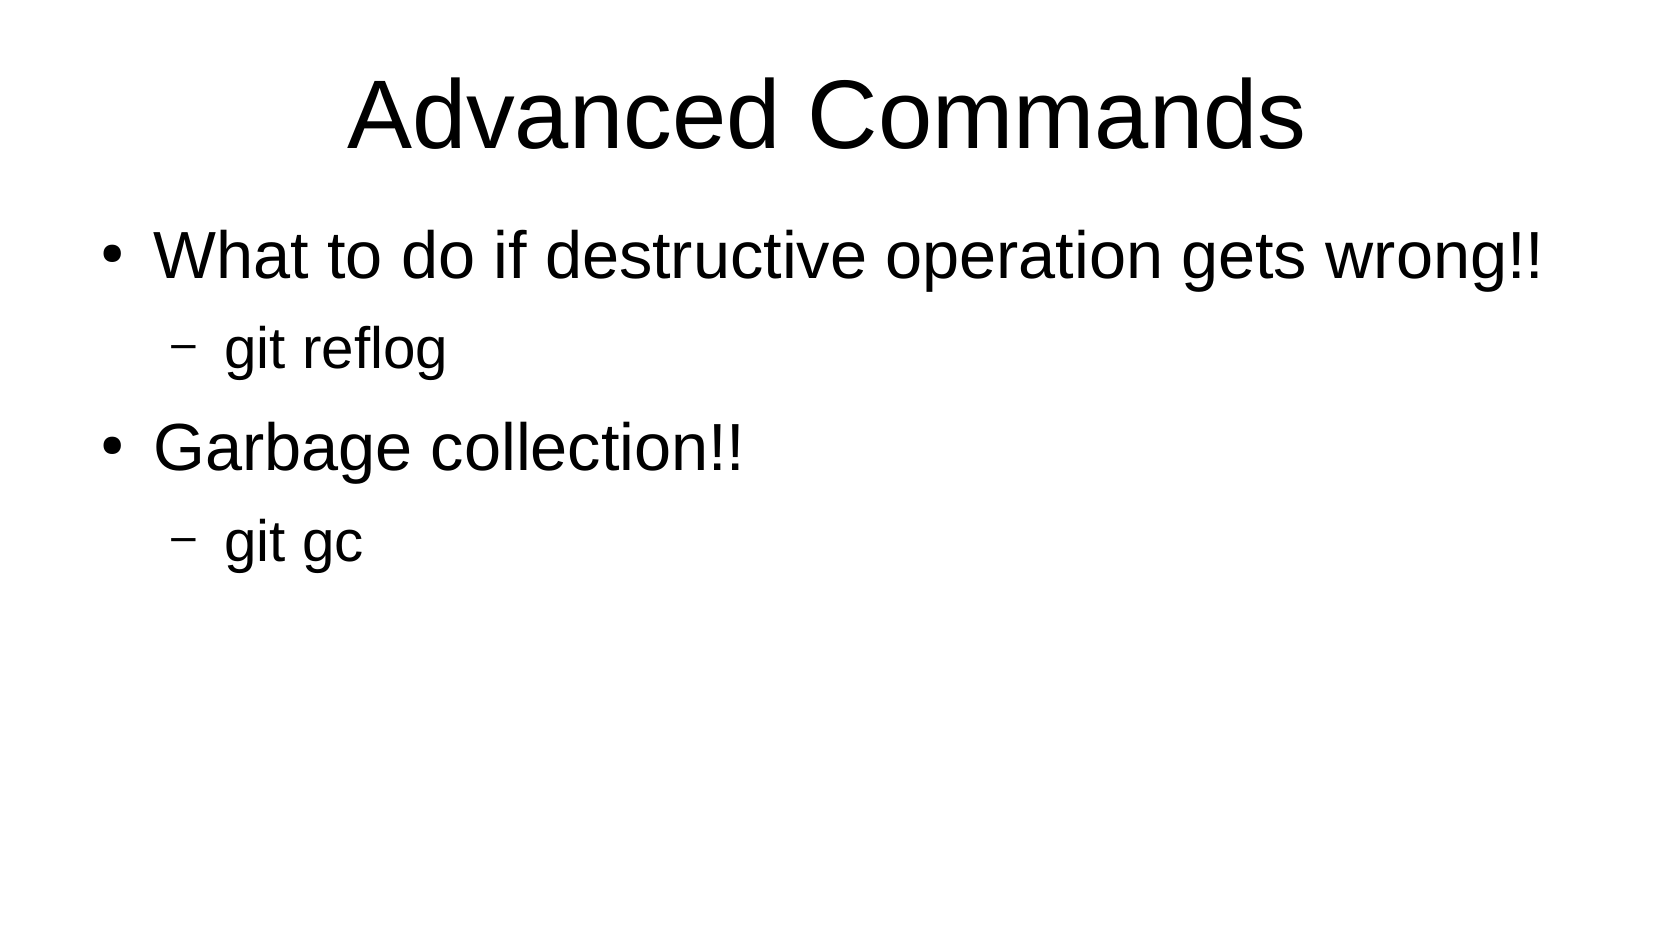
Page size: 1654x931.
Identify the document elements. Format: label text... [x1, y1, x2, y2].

title Advanced Commands [82, 37, 1571, 193]
list What to do if destructive operation gets wrong!! git reflog Garbage collection!! git gc [82, 217, 1571, 757]
